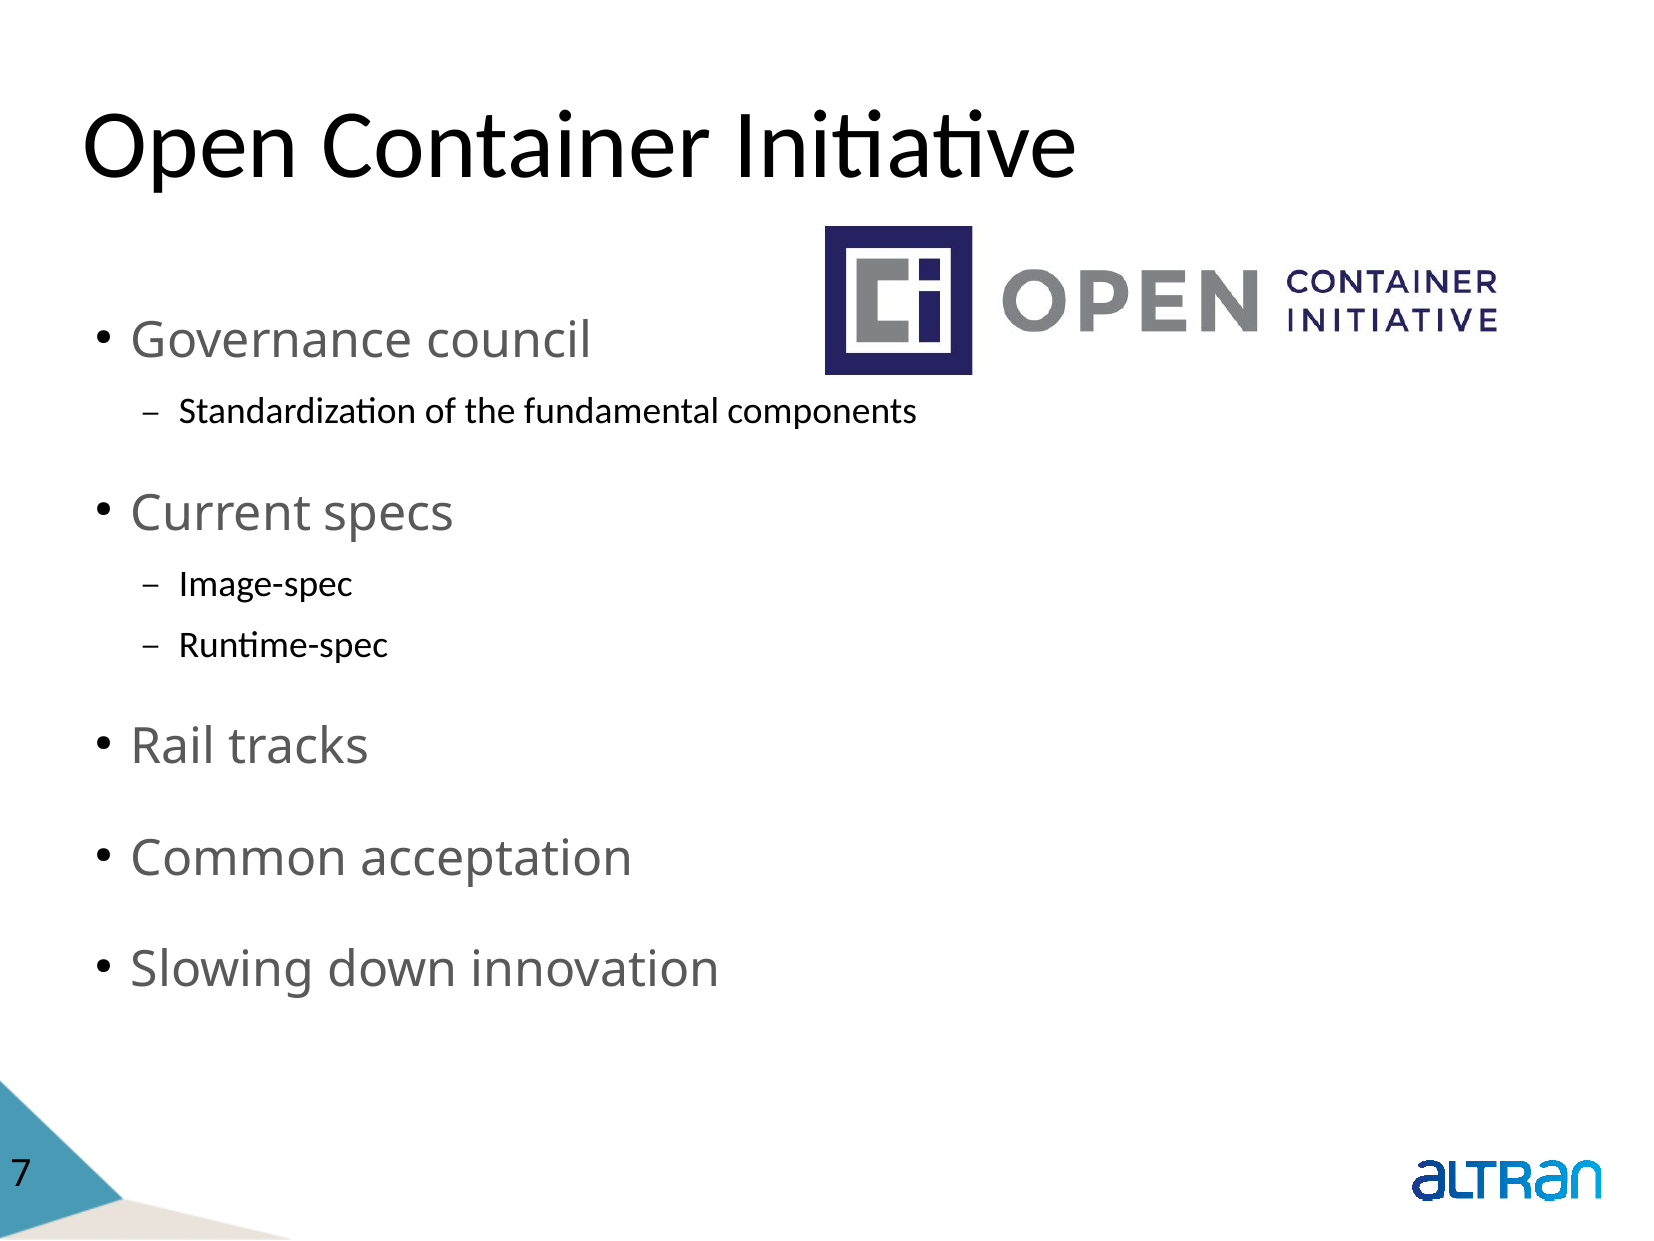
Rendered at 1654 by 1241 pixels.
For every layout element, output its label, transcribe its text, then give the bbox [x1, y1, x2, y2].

picture [1555, 1160, 1602, 1201]
picture [1412, 1160, 1559, 1201]
title Open Container Initiative [82, 49, 1571, 257]
picture [1595, 1160, 1602, 1167]
picture [1543, 1182, 1560, 1193]
picture [0, 1072, 316, 1240]
picture [713, 224, 1621, 377]
list Governance council Standardization of the fundamental components Current specs Image-spec Runtime-spec Rail tracks Common acceptation Slowing down innovation [82, 290, 1571, 1010]
